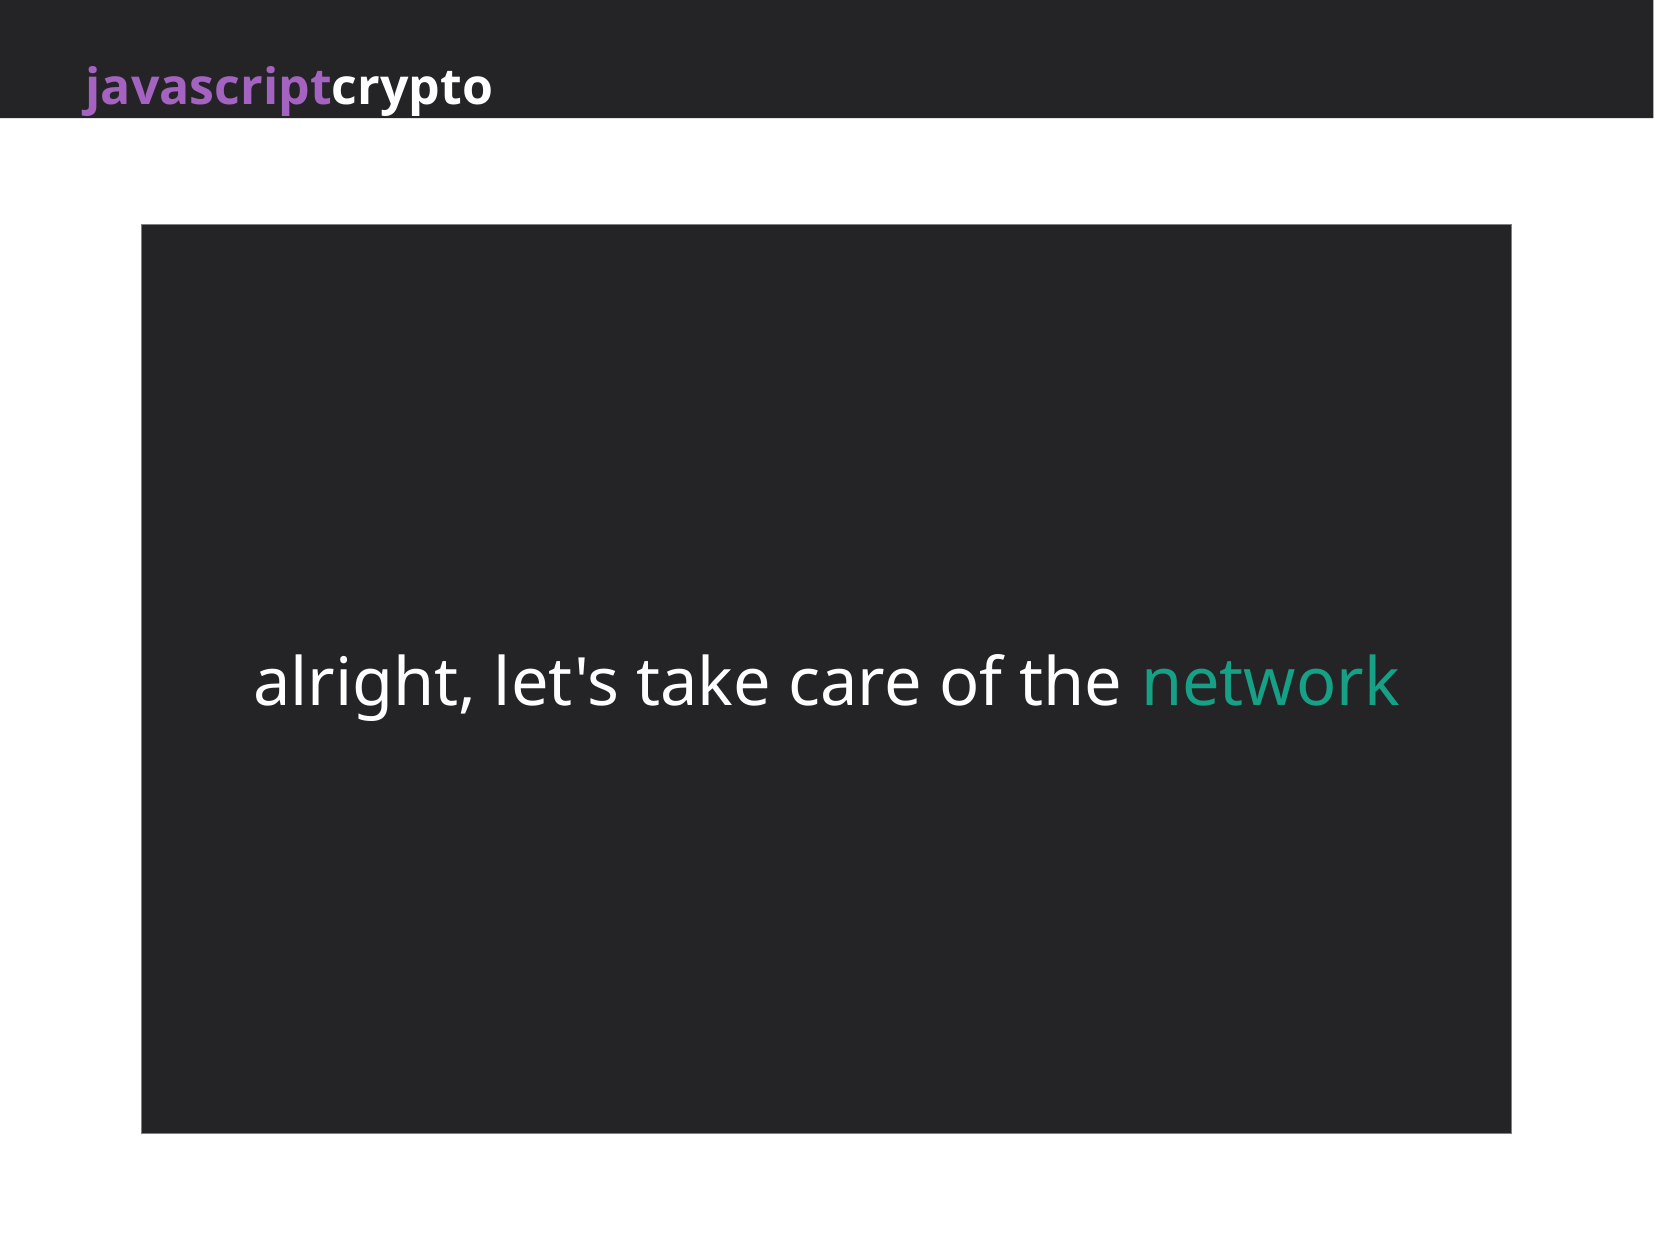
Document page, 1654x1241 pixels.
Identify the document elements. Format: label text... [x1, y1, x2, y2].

text_box [165, 531, 1441, 1087]
text_box javascriptcrypto [70, 43, 544, 119]
text_box alright, let's take care of the network [141, 224, 1512, 1134]
text_box [0, 0, 1654, 119]
